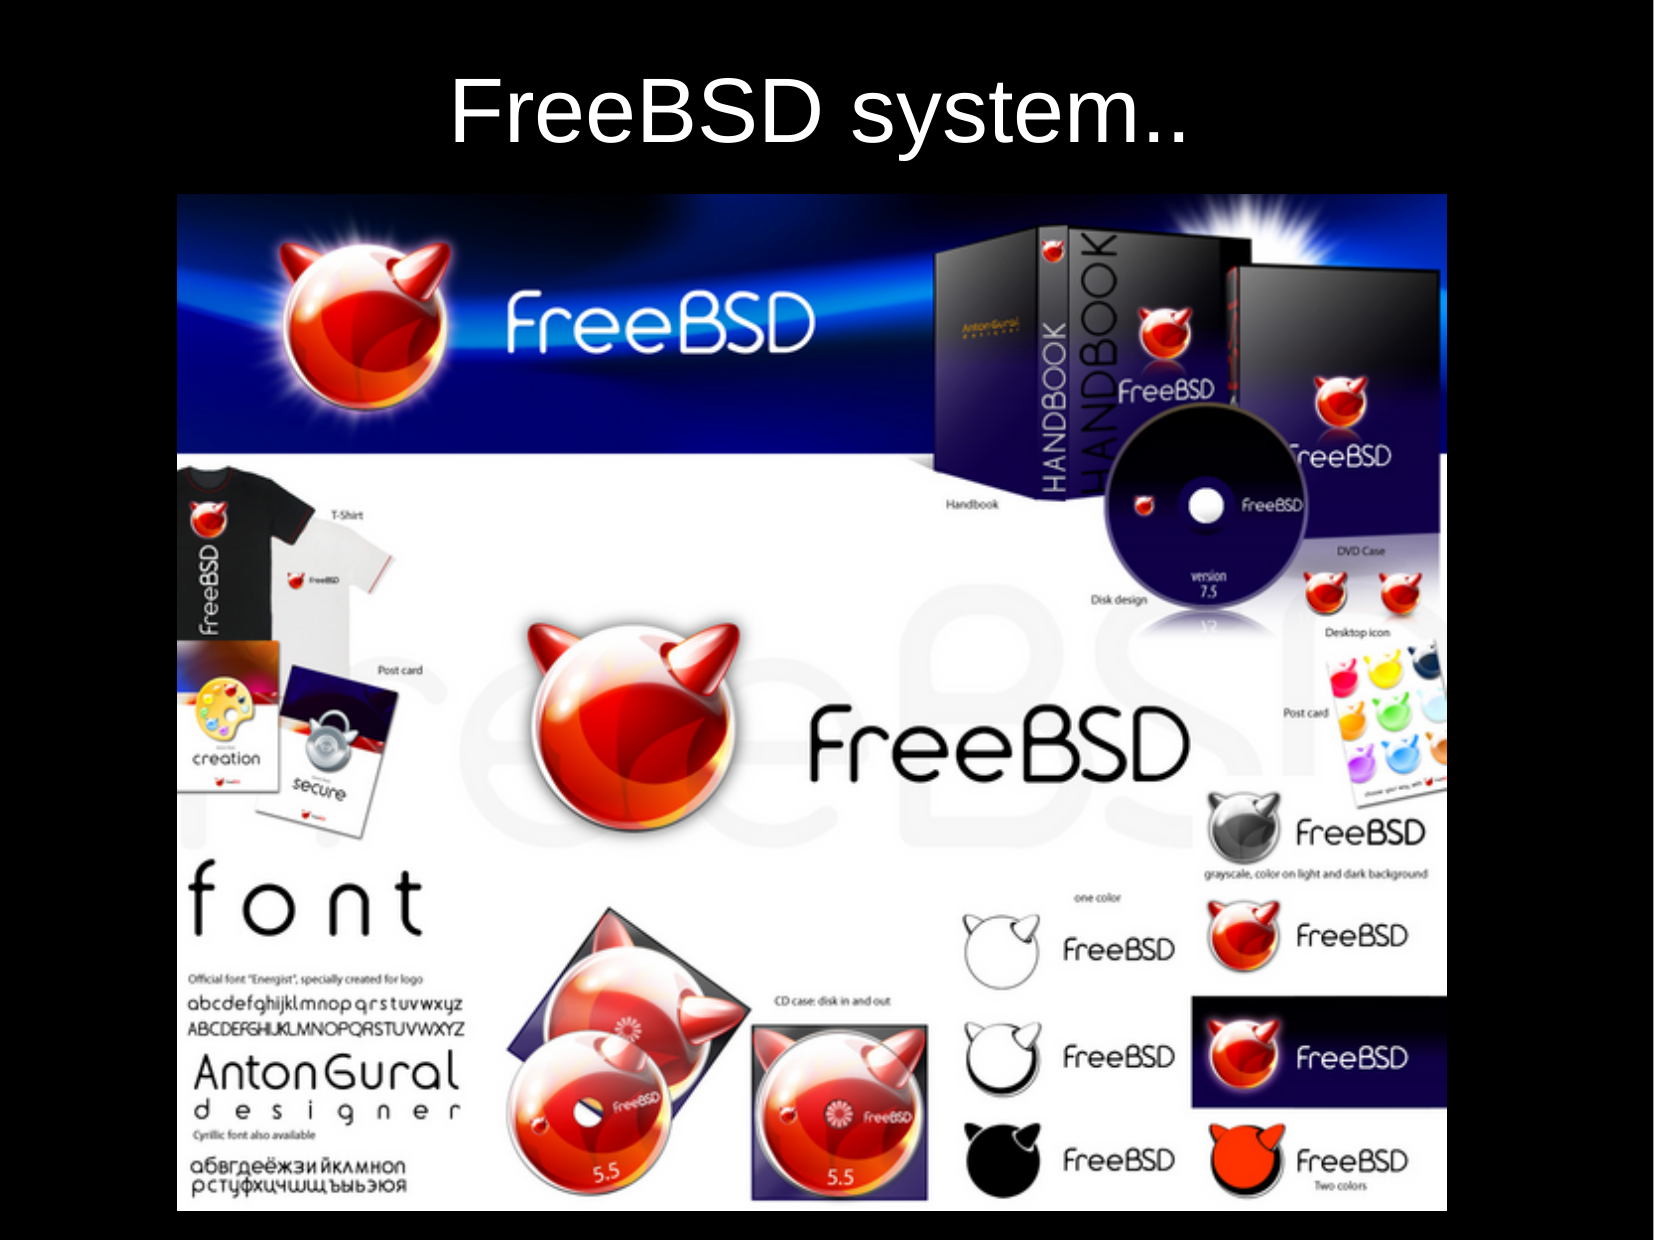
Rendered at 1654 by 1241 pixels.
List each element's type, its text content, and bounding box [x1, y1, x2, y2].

picture [177, 194, 1447, 1211]
title FreeBSD system.. [76, 14, 1565, 207]
